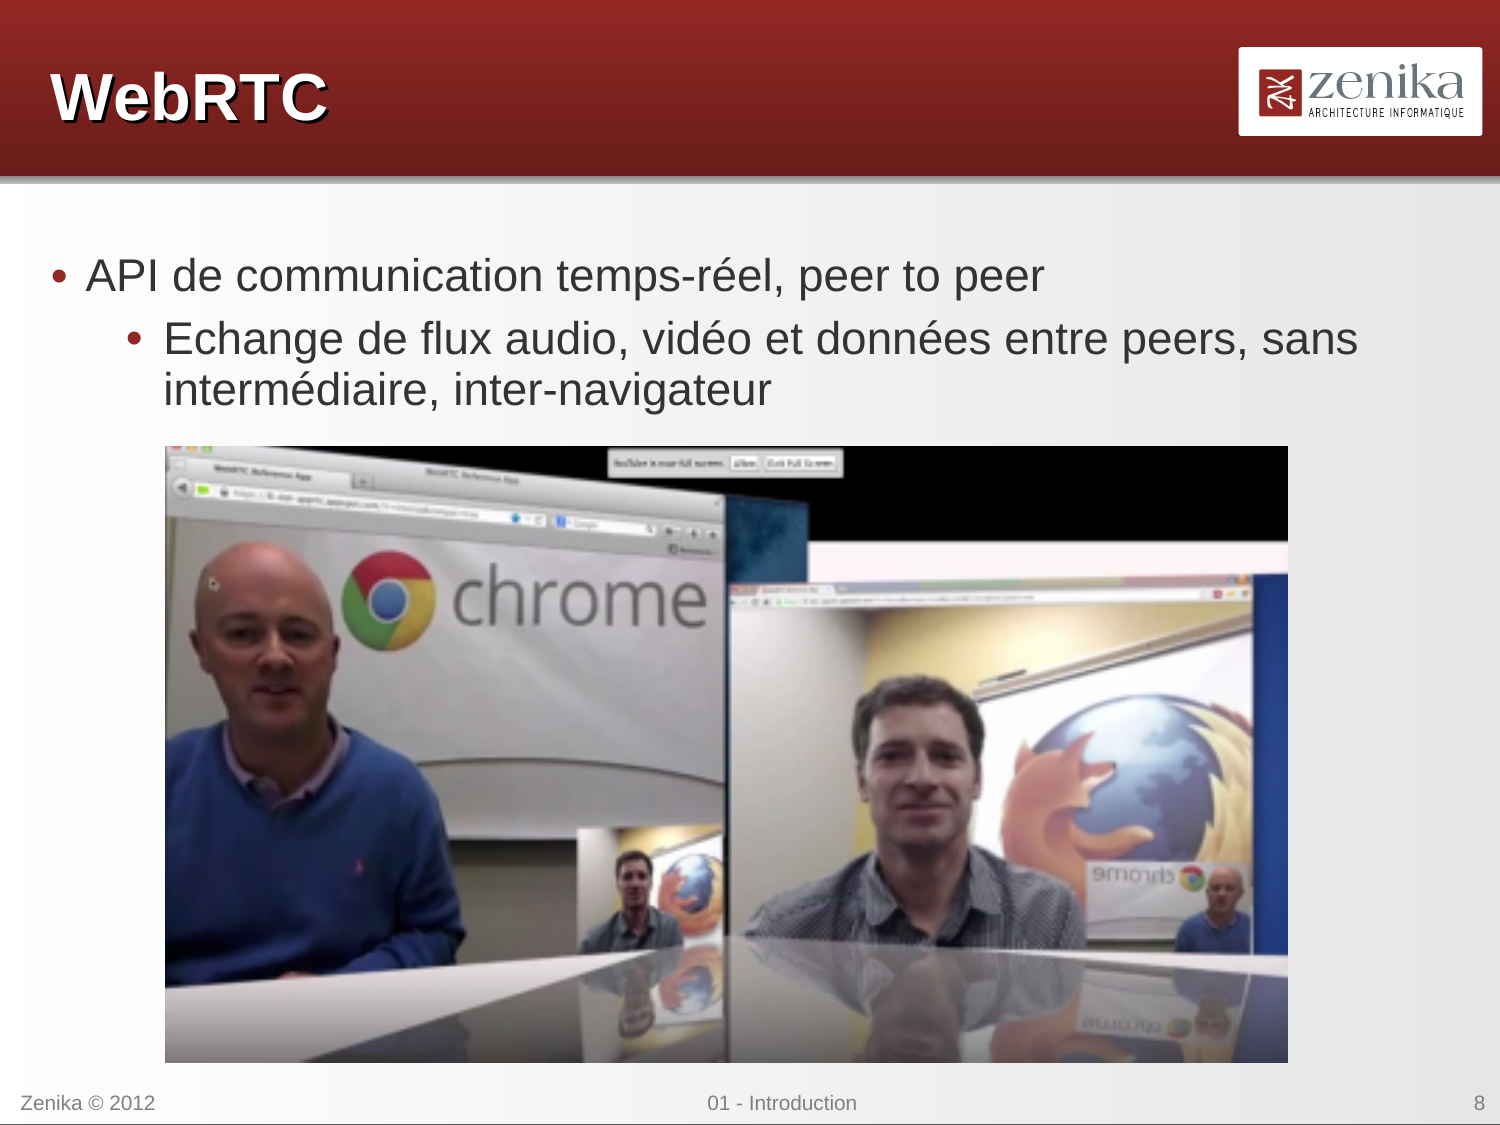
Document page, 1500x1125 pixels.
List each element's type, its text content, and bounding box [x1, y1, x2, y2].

list API de communication temps-réel, peer to peer Echange de flux audio, vidéo et données entre peers, sans intermédiaire, inter-navigateur [50, 249, 1435, 1079]
title WebRTC [50, 15, 1206, 180]
picture [1257, 58, 1464, 125]
picture [165, 446, 1288, 1063]
